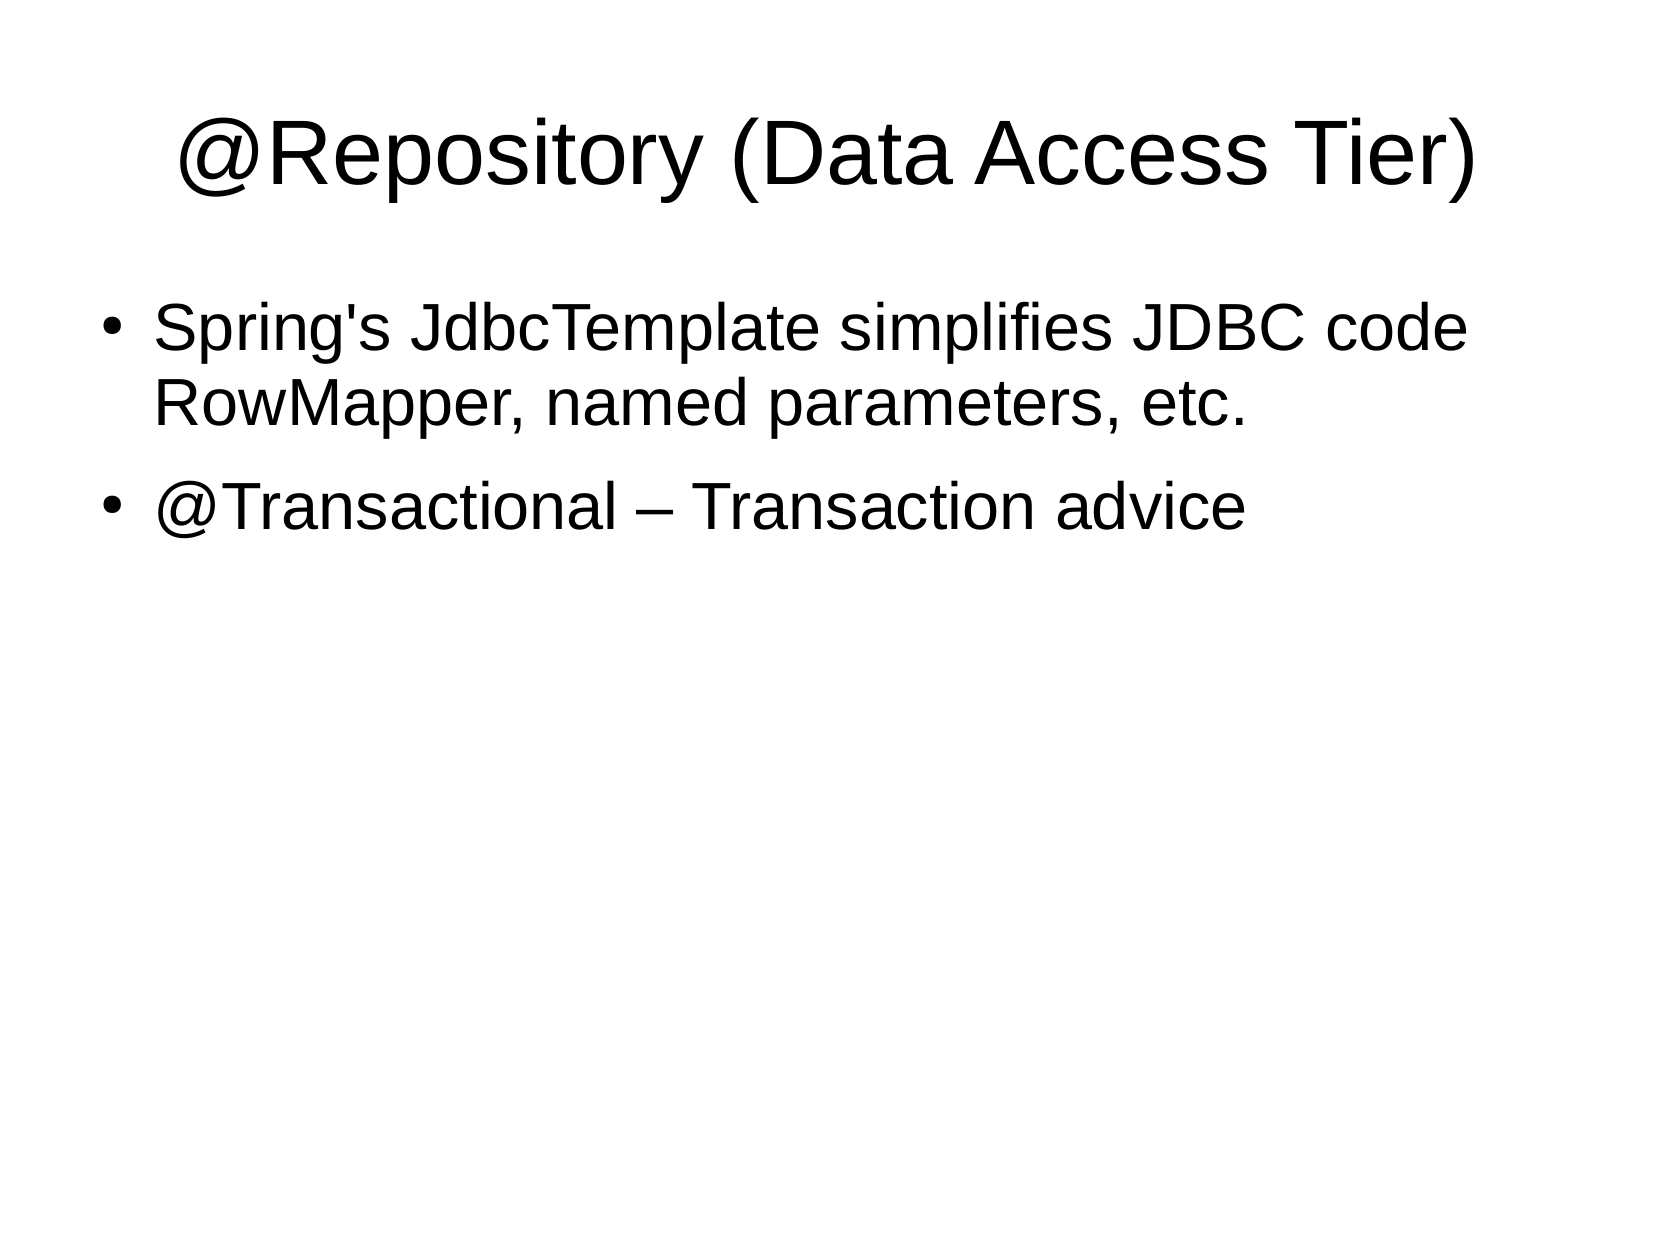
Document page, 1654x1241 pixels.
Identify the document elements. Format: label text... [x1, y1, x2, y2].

list Spring's JdbcTemplate simplifies JDBC code RowMapper, named parameters, etc. @Transactional – Transaction advice [82, 290, 1571, 1010]
title @Repository (Data Access Tier) [82, 49, 1571, 257]
